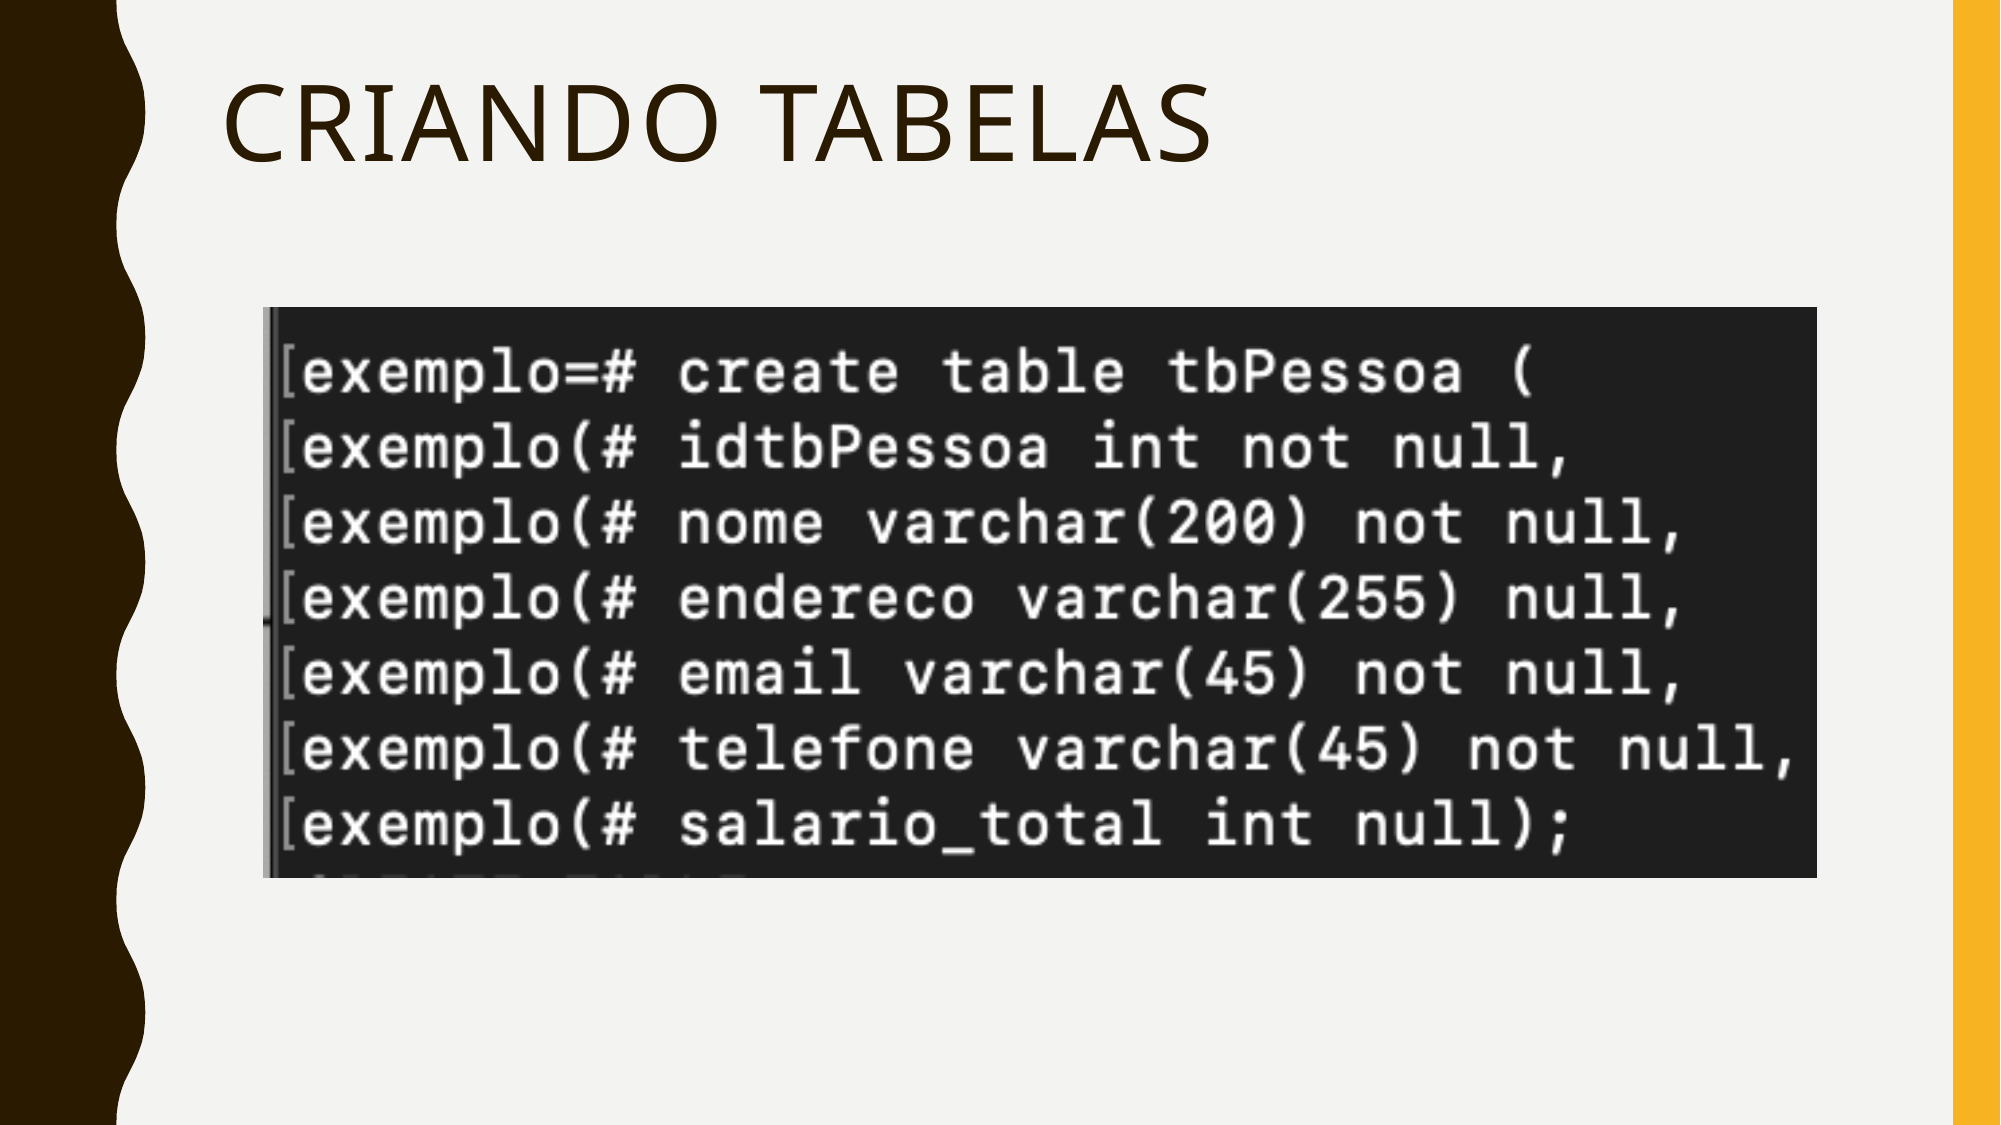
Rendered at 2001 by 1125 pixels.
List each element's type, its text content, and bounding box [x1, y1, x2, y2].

picture [263, 307, 1817, 878]
title Criando tabelas [205, 62, 1876, 308]
